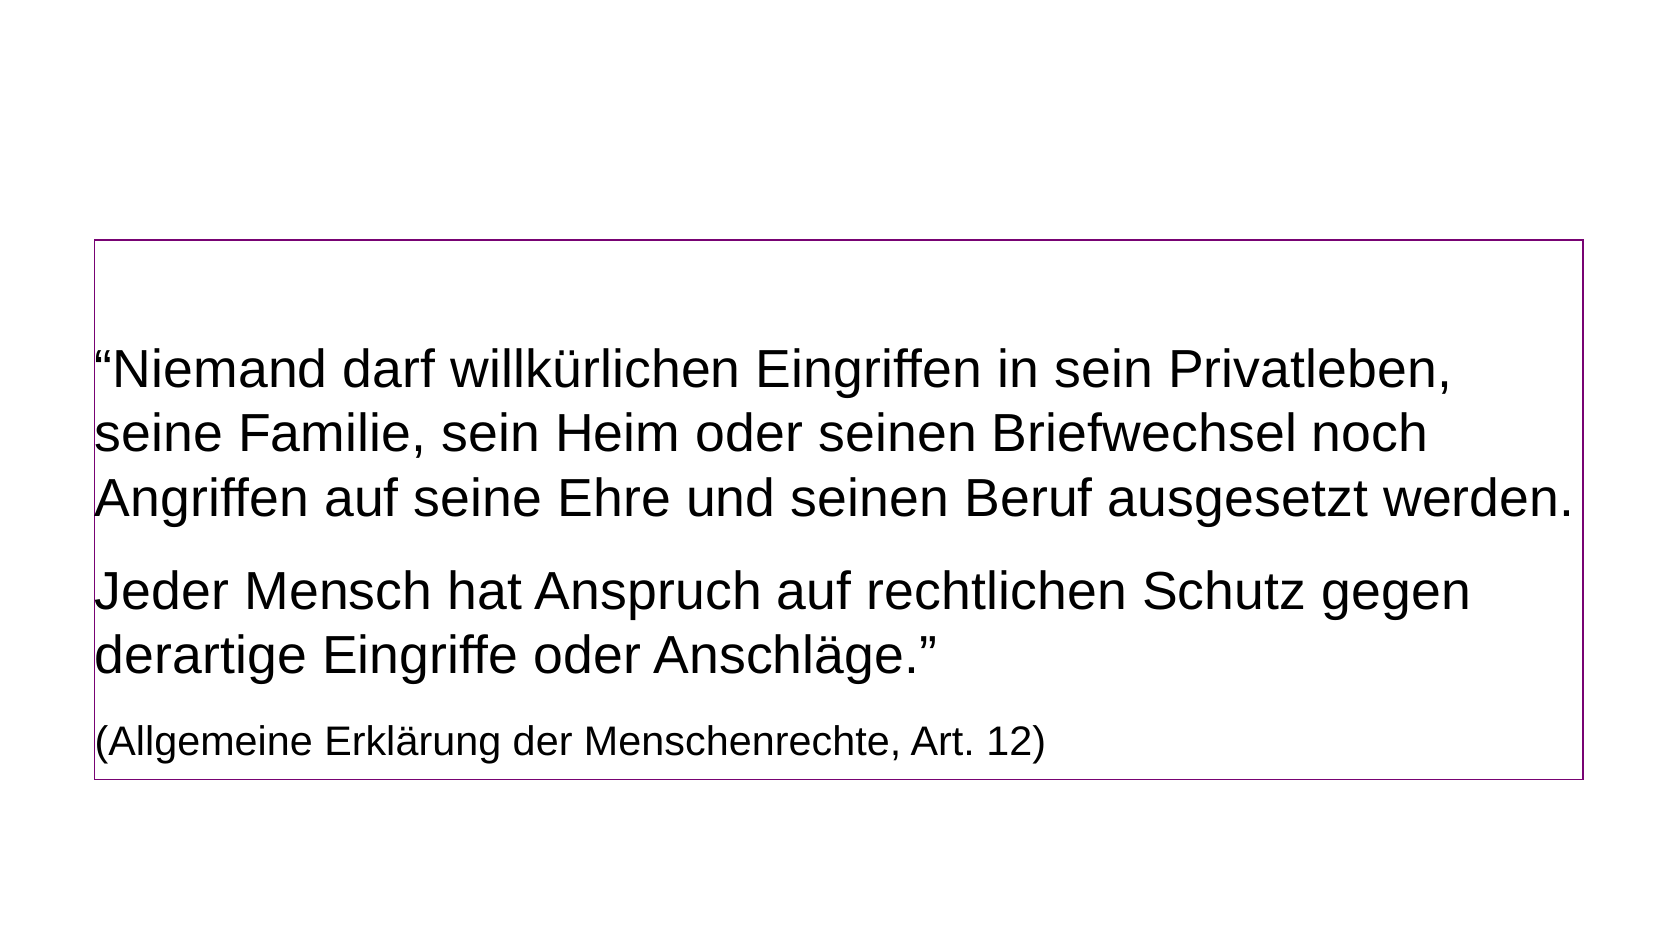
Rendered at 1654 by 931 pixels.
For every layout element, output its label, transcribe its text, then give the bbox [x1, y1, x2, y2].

list “Niemand darf willkürlichen Eingriffen in sein Privatleben, seine Familie, sein Heim oder seinen Briefwechsel noch Angriffen auf seine Ehre und seinen Beruf ausgesetzt werden. Jeder Mensch hat Anspruch auf rechtlichen Schutz gegen derartige Eingriffe oder Anschläge.” (Allgemeine Erklärung der Menschenrechte, Art. 12) [94, 240, 1583, 780]
